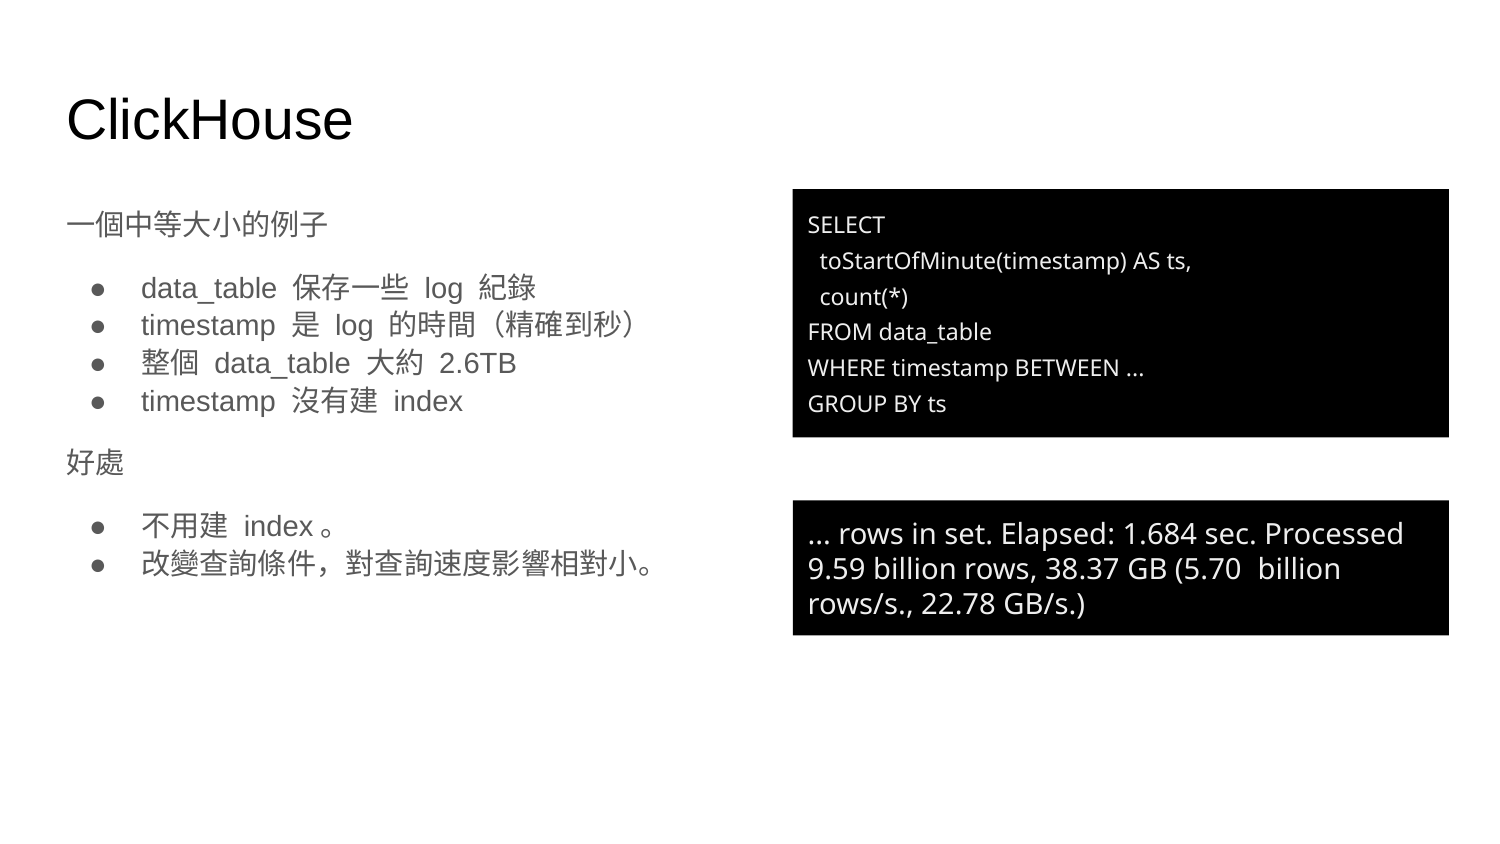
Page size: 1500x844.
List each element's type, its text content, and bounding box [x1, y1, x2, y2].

list 一個中等大小的例子 data_table 保存一些 log 紀錄 timestamp 是 log 的時間（精確到秒） 整個 data_table 大約 2.6TB timestamp 沒有建 index 好處 不用建 index。 改變查詢條件，對查詢速度影響相對小。 [51, 189, 708, 750]
list SELECT toStartOfMinute(timestamp) AS ts, count(*) FROM data_table WHERE timestamp BETWEEN ... GROUP BY ts [792, 189, 1449, 438]
title ClickHouse [51, 72, 1449, 167]
text_box ... rows in set. Elapsed: 1.684 sec. Processed 9.59 billion rows, 38.37 GB (5.70 billion rows/s., 22.78 GB/s.) [792, 500, 1449, 636]
